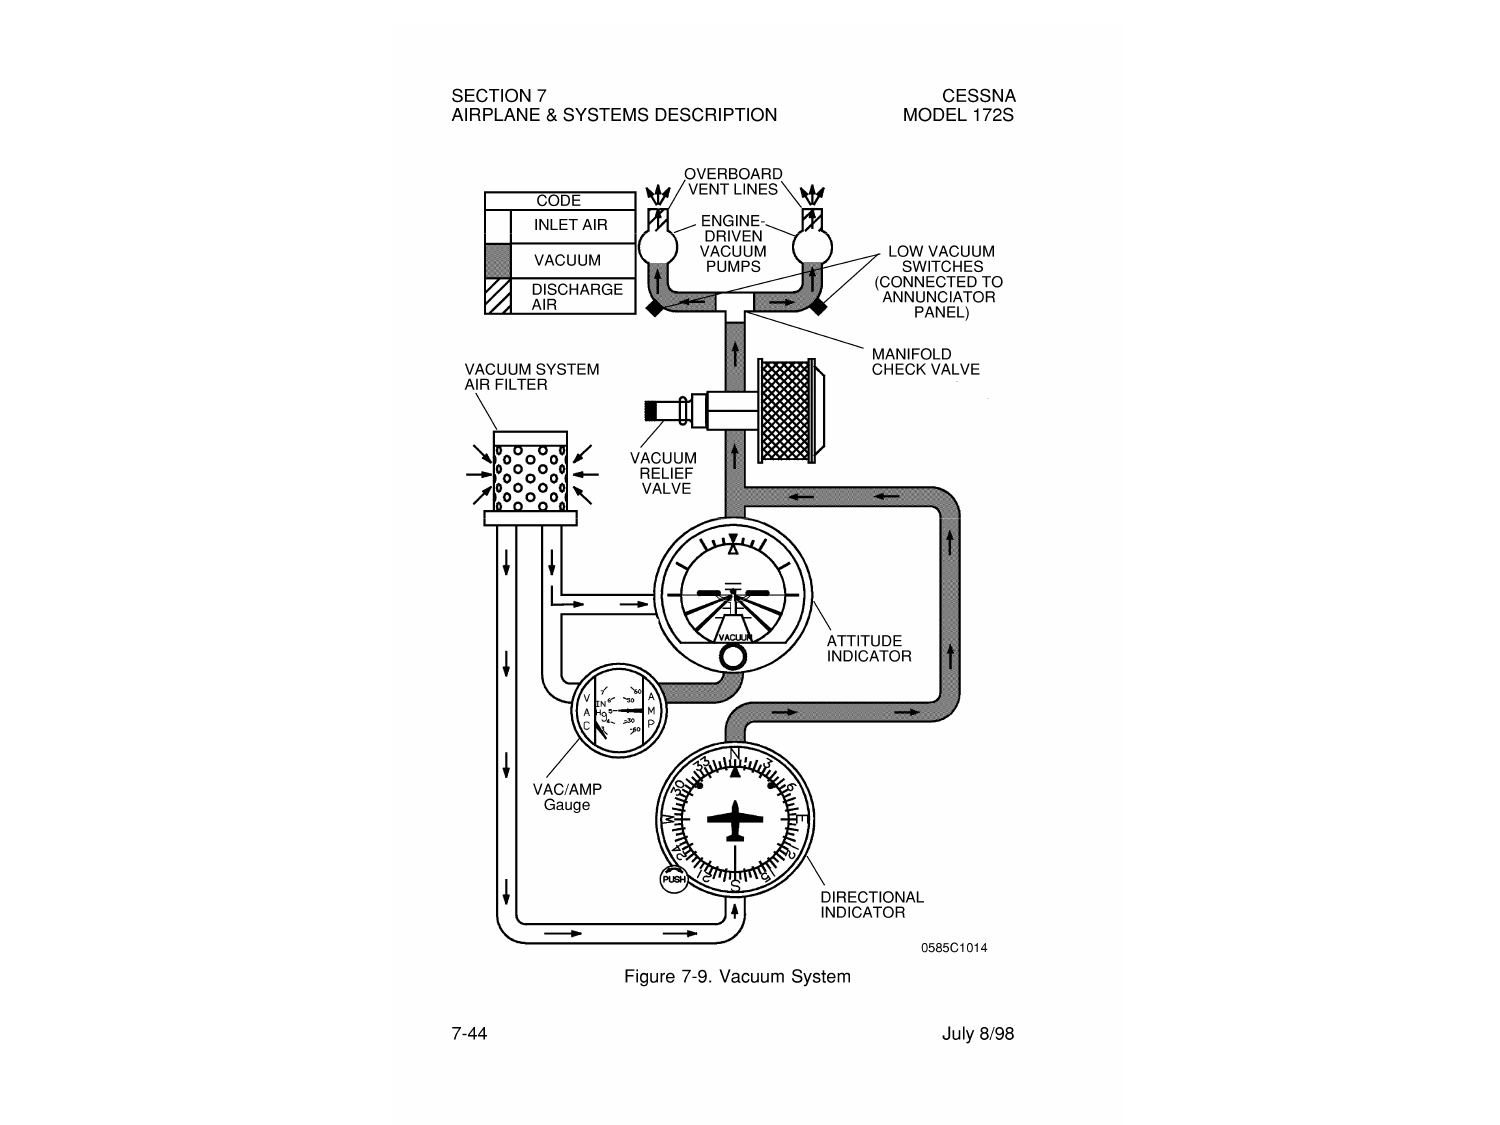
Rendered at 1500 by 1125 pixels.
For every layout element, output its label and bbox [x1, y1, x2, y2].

picture [394, 23, 1124, 1125]
